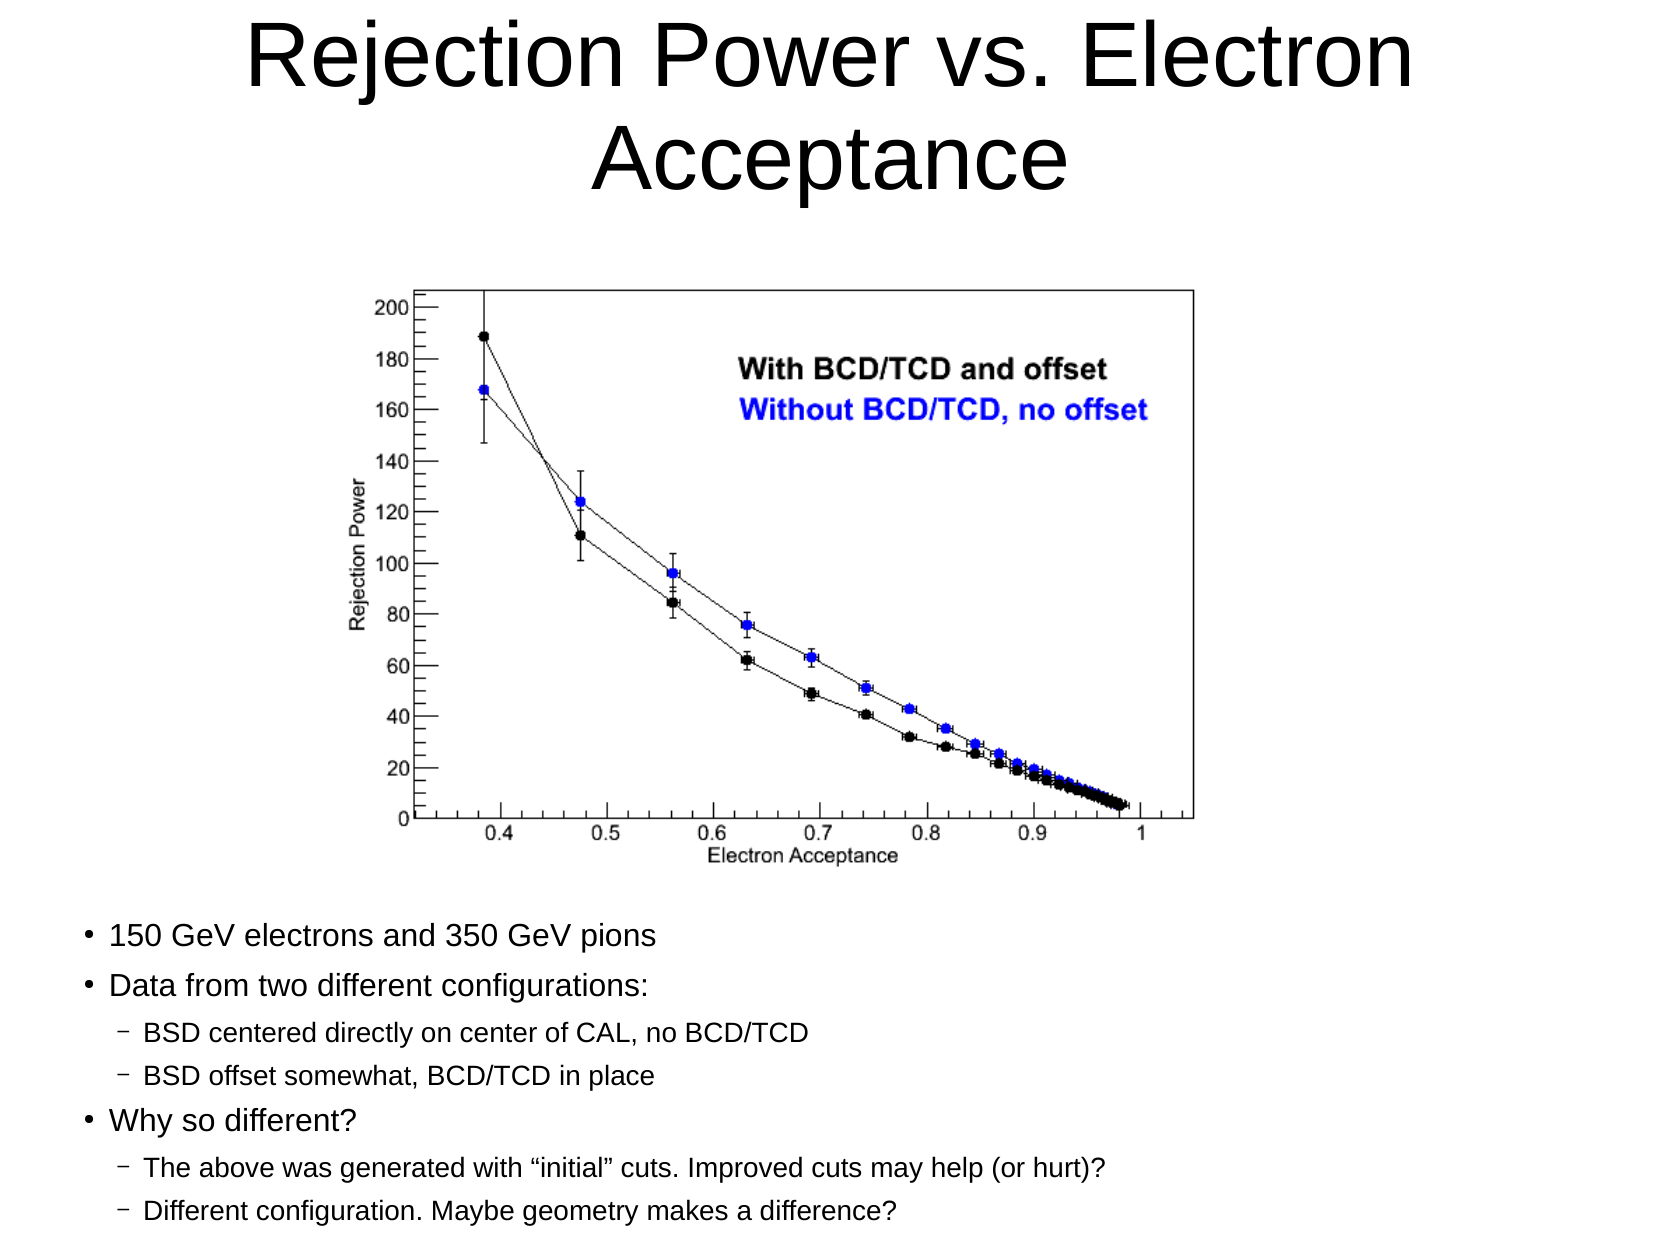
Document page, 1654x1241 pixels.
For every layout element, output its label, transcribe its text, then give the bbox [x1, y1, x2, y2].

picture [317, 224, 1291, 886]
title Rejection Power vs. Electron Acceptance [86, 2, 1576, 211]
list 150 GeV electrons and 350 GeV pions Data from two different configurations: BSD centered directly on center of CAL, no BCD/TCD BSD offset somewhat, BCD/TCD in place Why so different? The above was generated with “initial” cuts. Improved cuts may help (or hurt)? Different configuration. Maybe geometry makes a difference? [75, 917, 1531, 1231]
